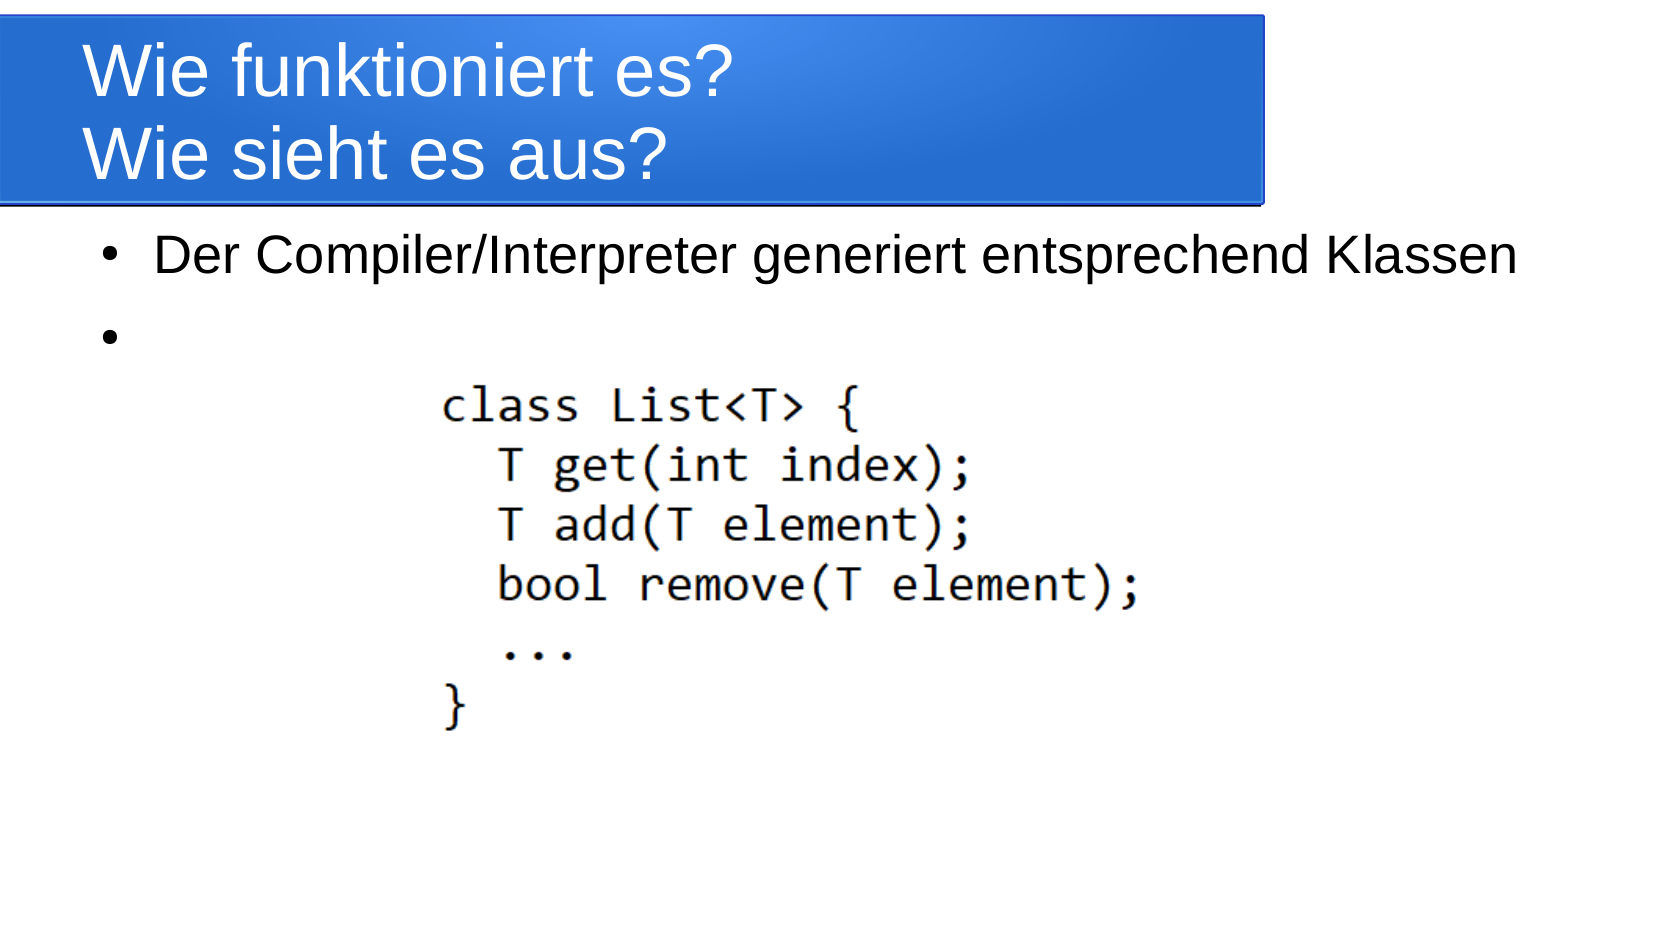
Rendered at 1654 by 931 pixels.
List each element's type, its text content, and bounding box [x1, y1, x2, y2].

picture [431, 376, 1170, 745]
list Der Compiler/Interpreter generiert entsprechend Klassen [82, 224, 1571, 764]
title Wie funktioniert es? Wie sieht es aus? [82, 29, 1235, 196]
